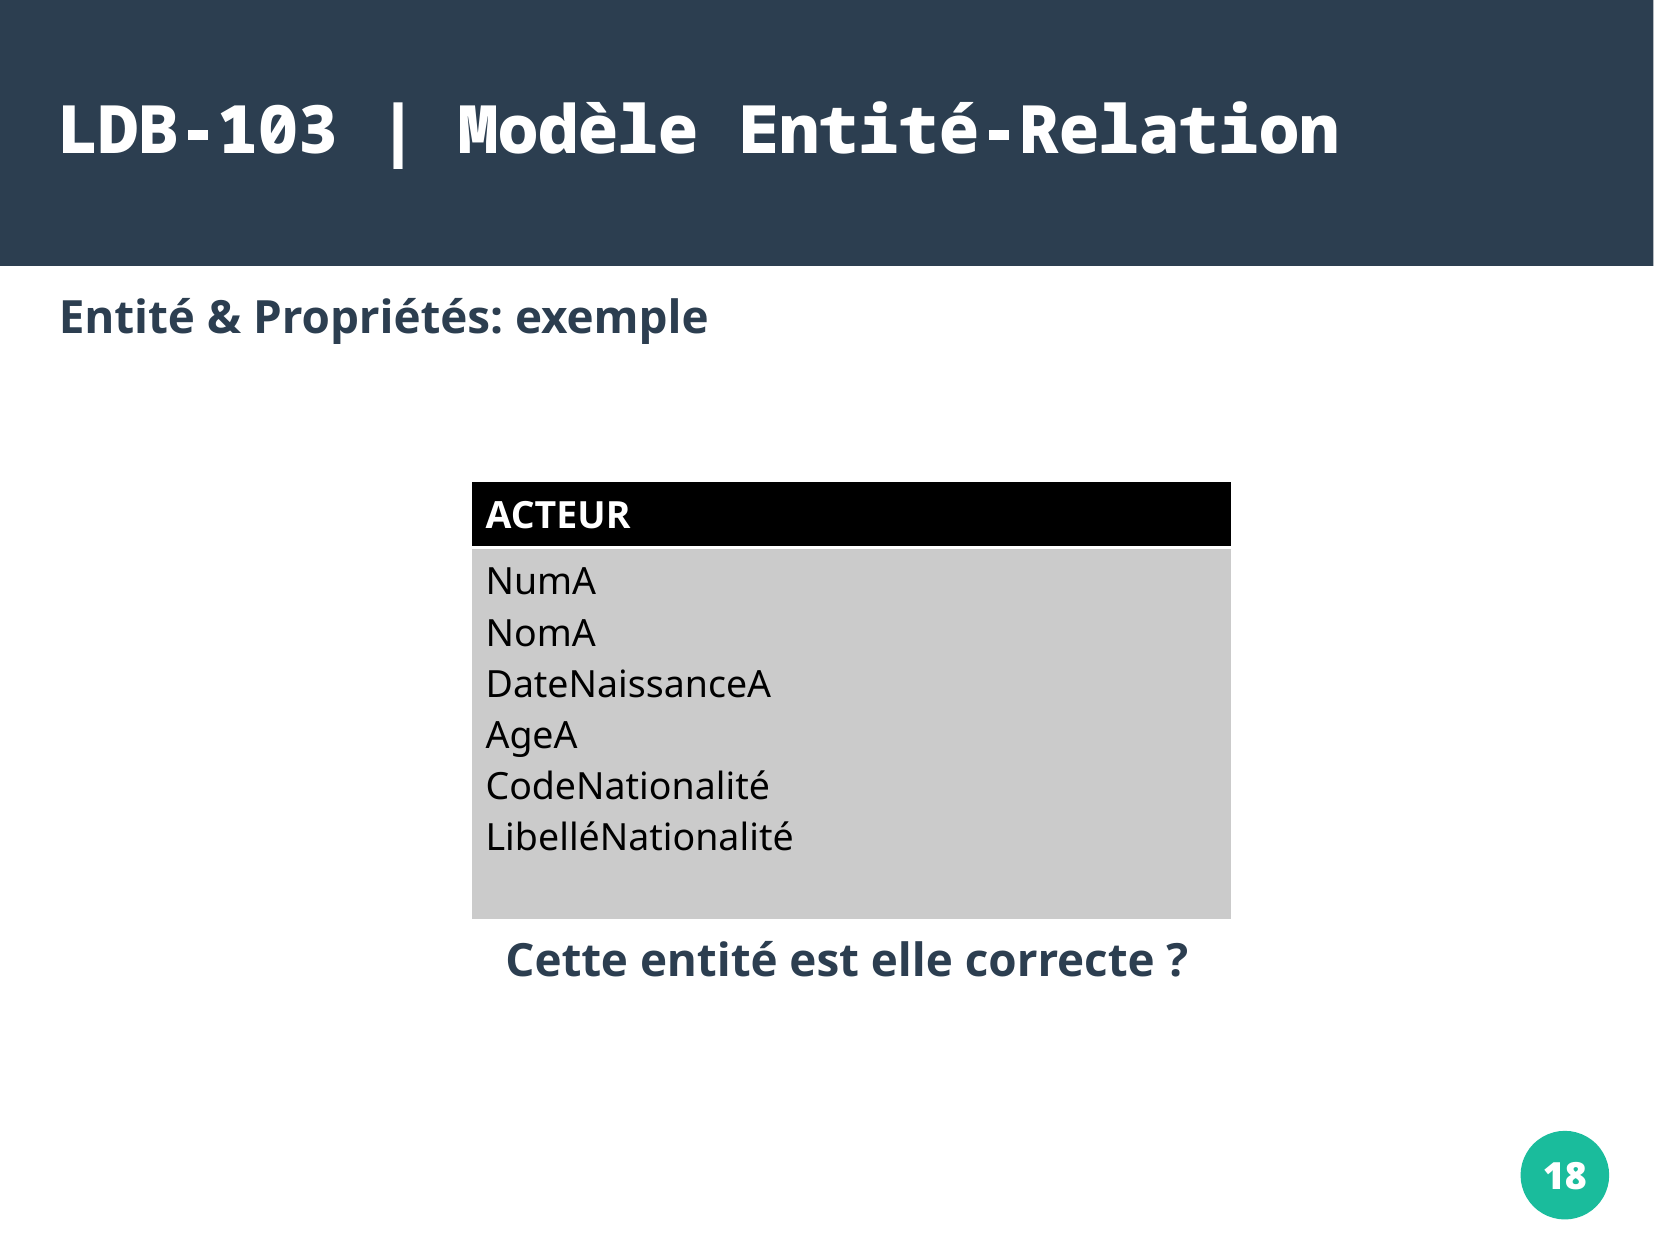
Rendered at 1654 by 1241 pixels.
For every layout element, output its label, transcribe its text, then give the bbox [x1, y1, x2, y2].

table_header ACTEUR [472, 482, 1231, 546]
title LDB-103 | Modèle Entité-Relation [58, 49, 1595, 207]
list Entité & Propriétés: exemple Cette entité est elle correcte ? [58, 285, 1636, 1111]
table_cell NumA NomA DateNaissanceA AgeA CodeNationalité LibelléNationalité [472, 549, 1231, 919]
